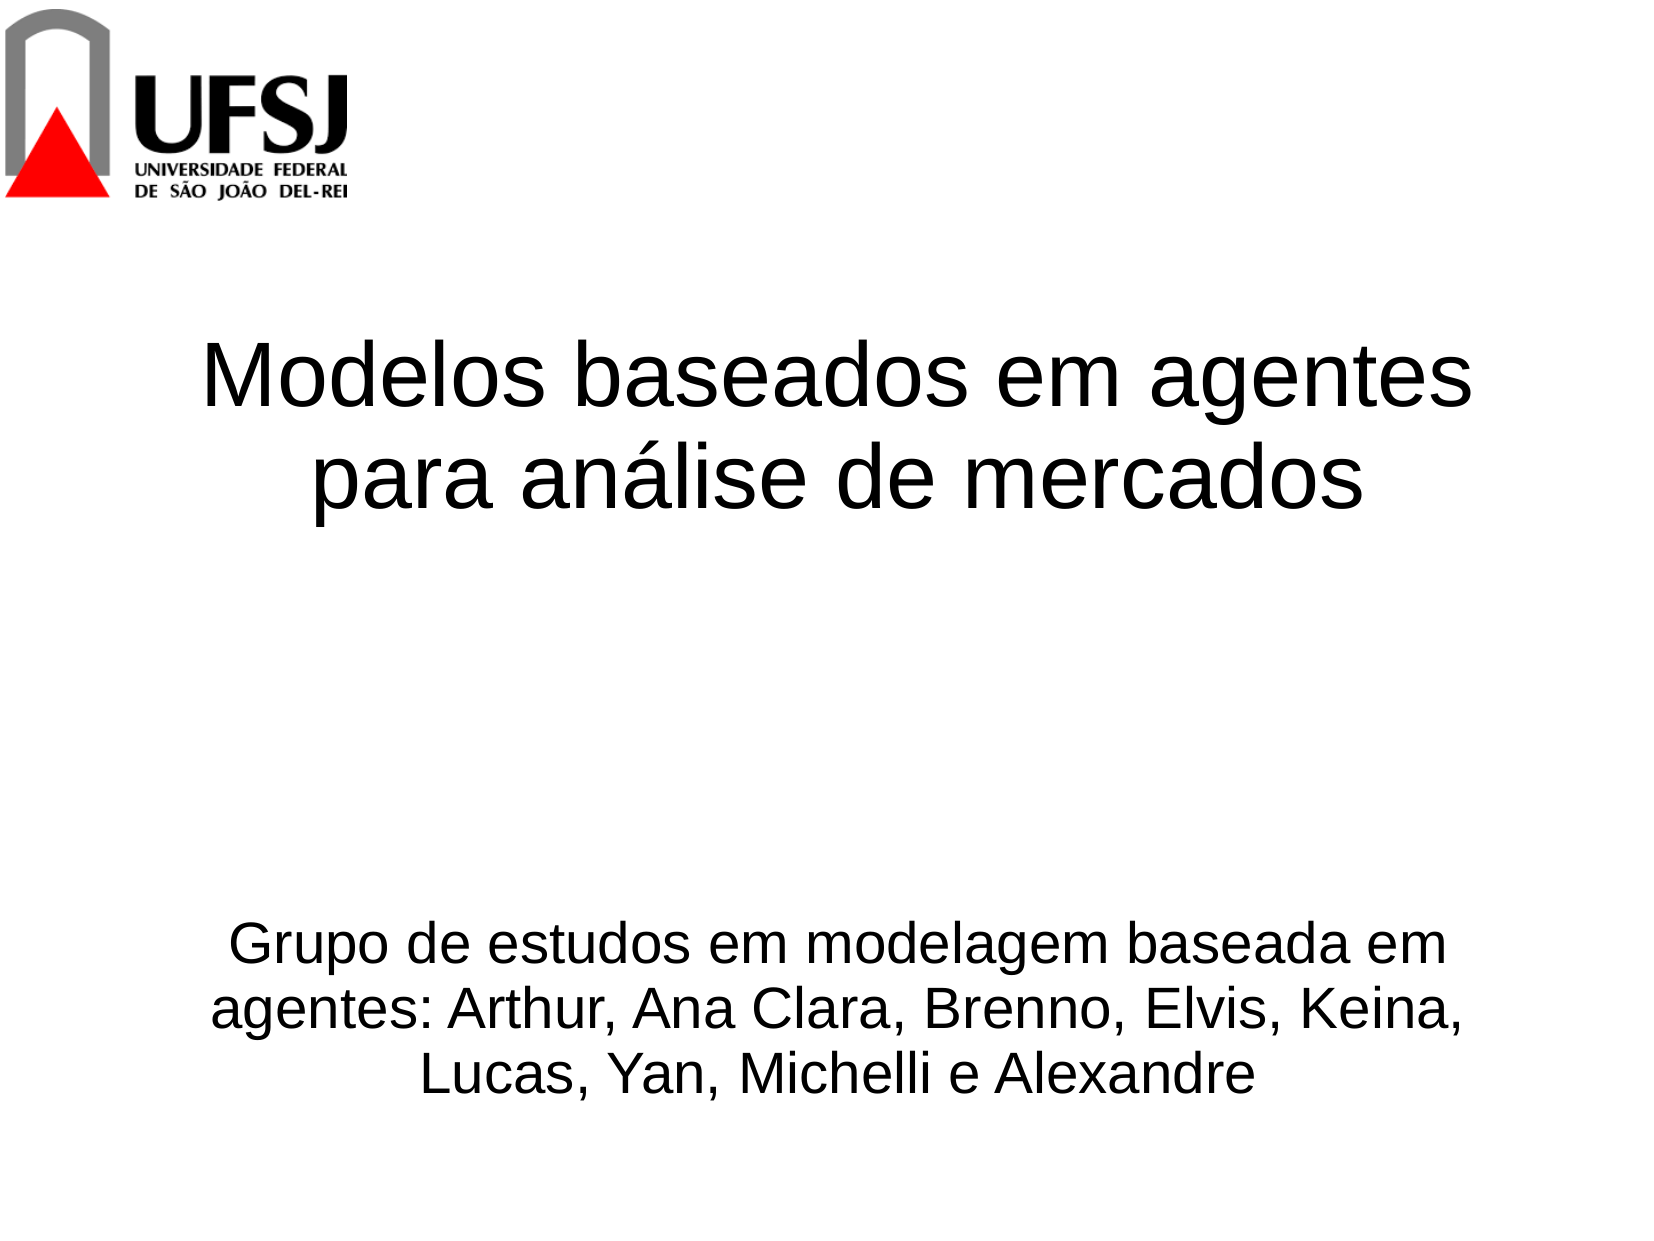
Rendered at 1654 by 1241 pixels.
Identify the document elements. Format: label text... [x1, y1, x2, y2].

picture [5, 9, 347, 201]
subtitle Modelos baseados em agentes para análise de mercados Grupo de estudos em modelagem baseada em agentes: Arthur, Ana Clara, Brenno, Elvis, Keina, Lucas, Yan, Michelli e Alexandre [141, 283, 1536, 1146]
